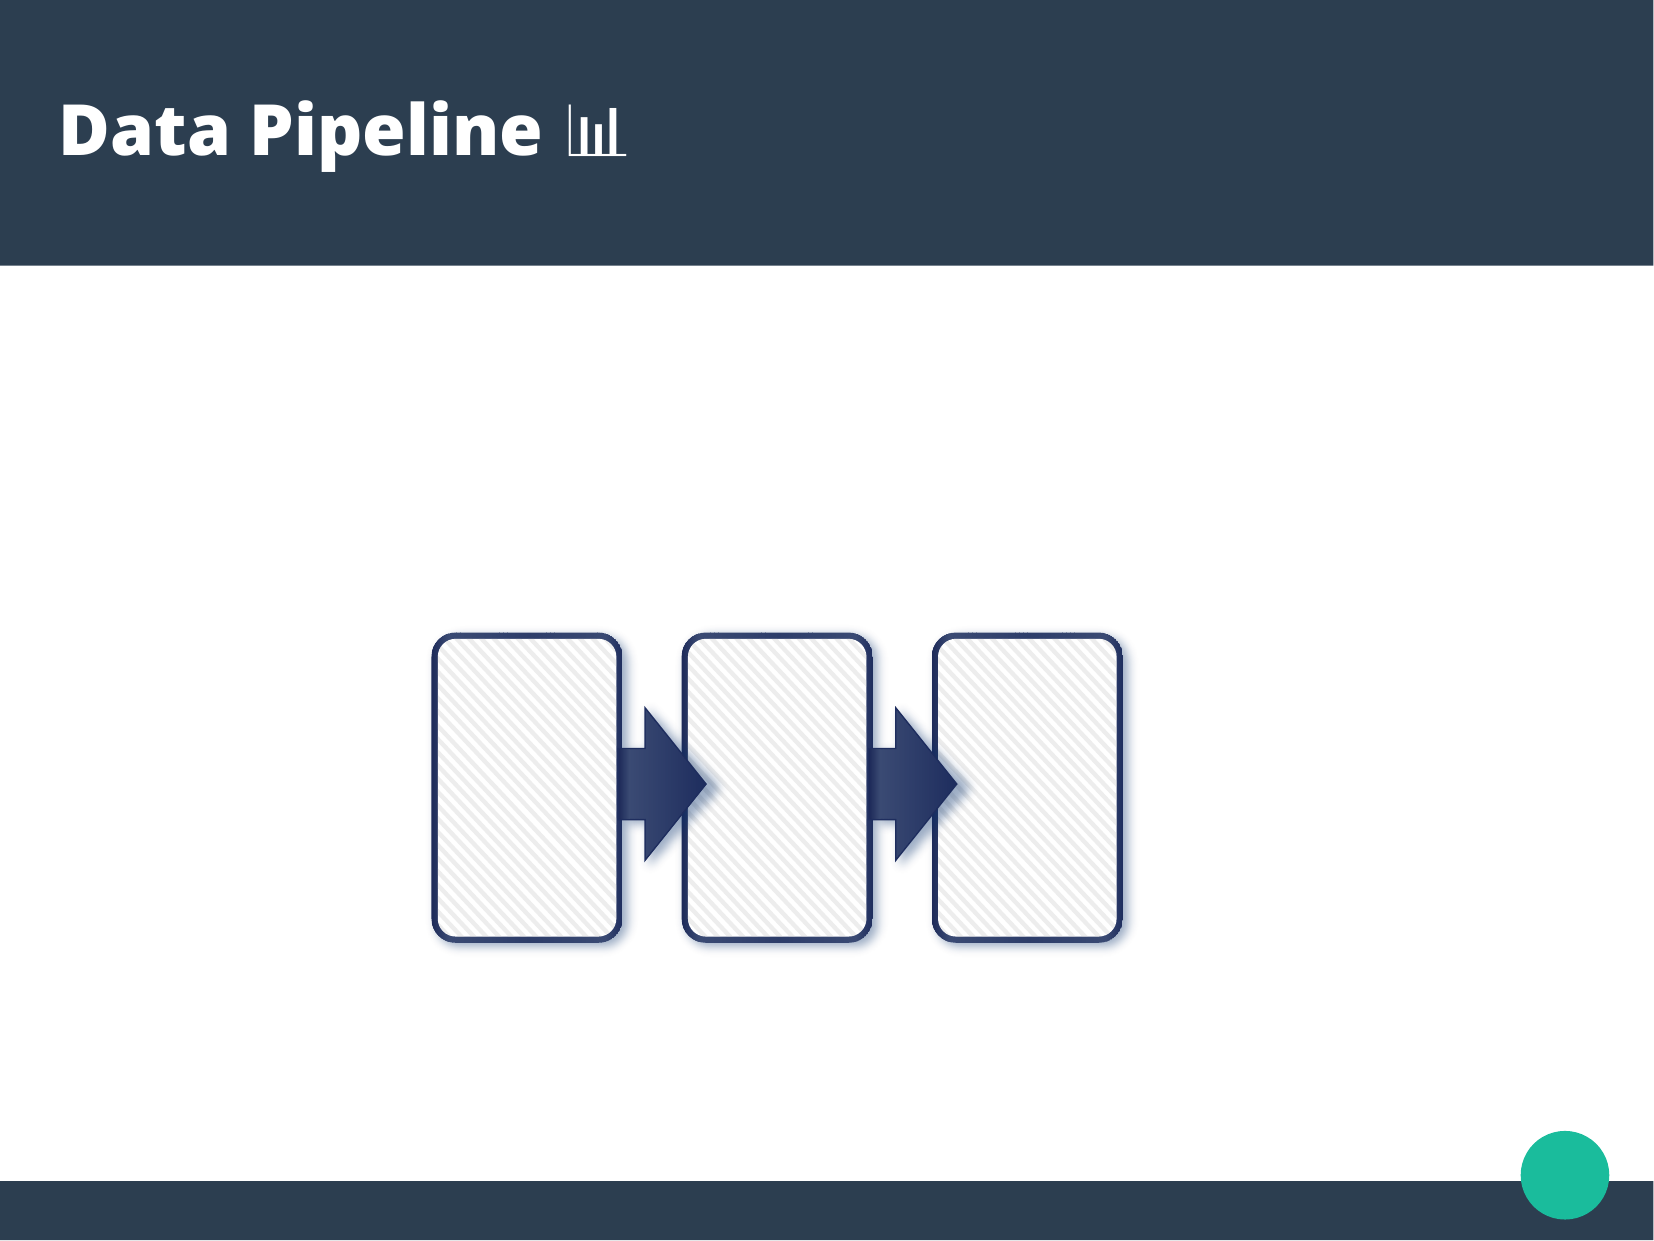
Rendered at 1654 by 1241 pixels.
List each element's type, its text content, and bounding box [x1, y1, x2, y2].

title Data Pipeline 📊 [59, 49, 1595, 207]
picture [401, 608, 1156, 969]
